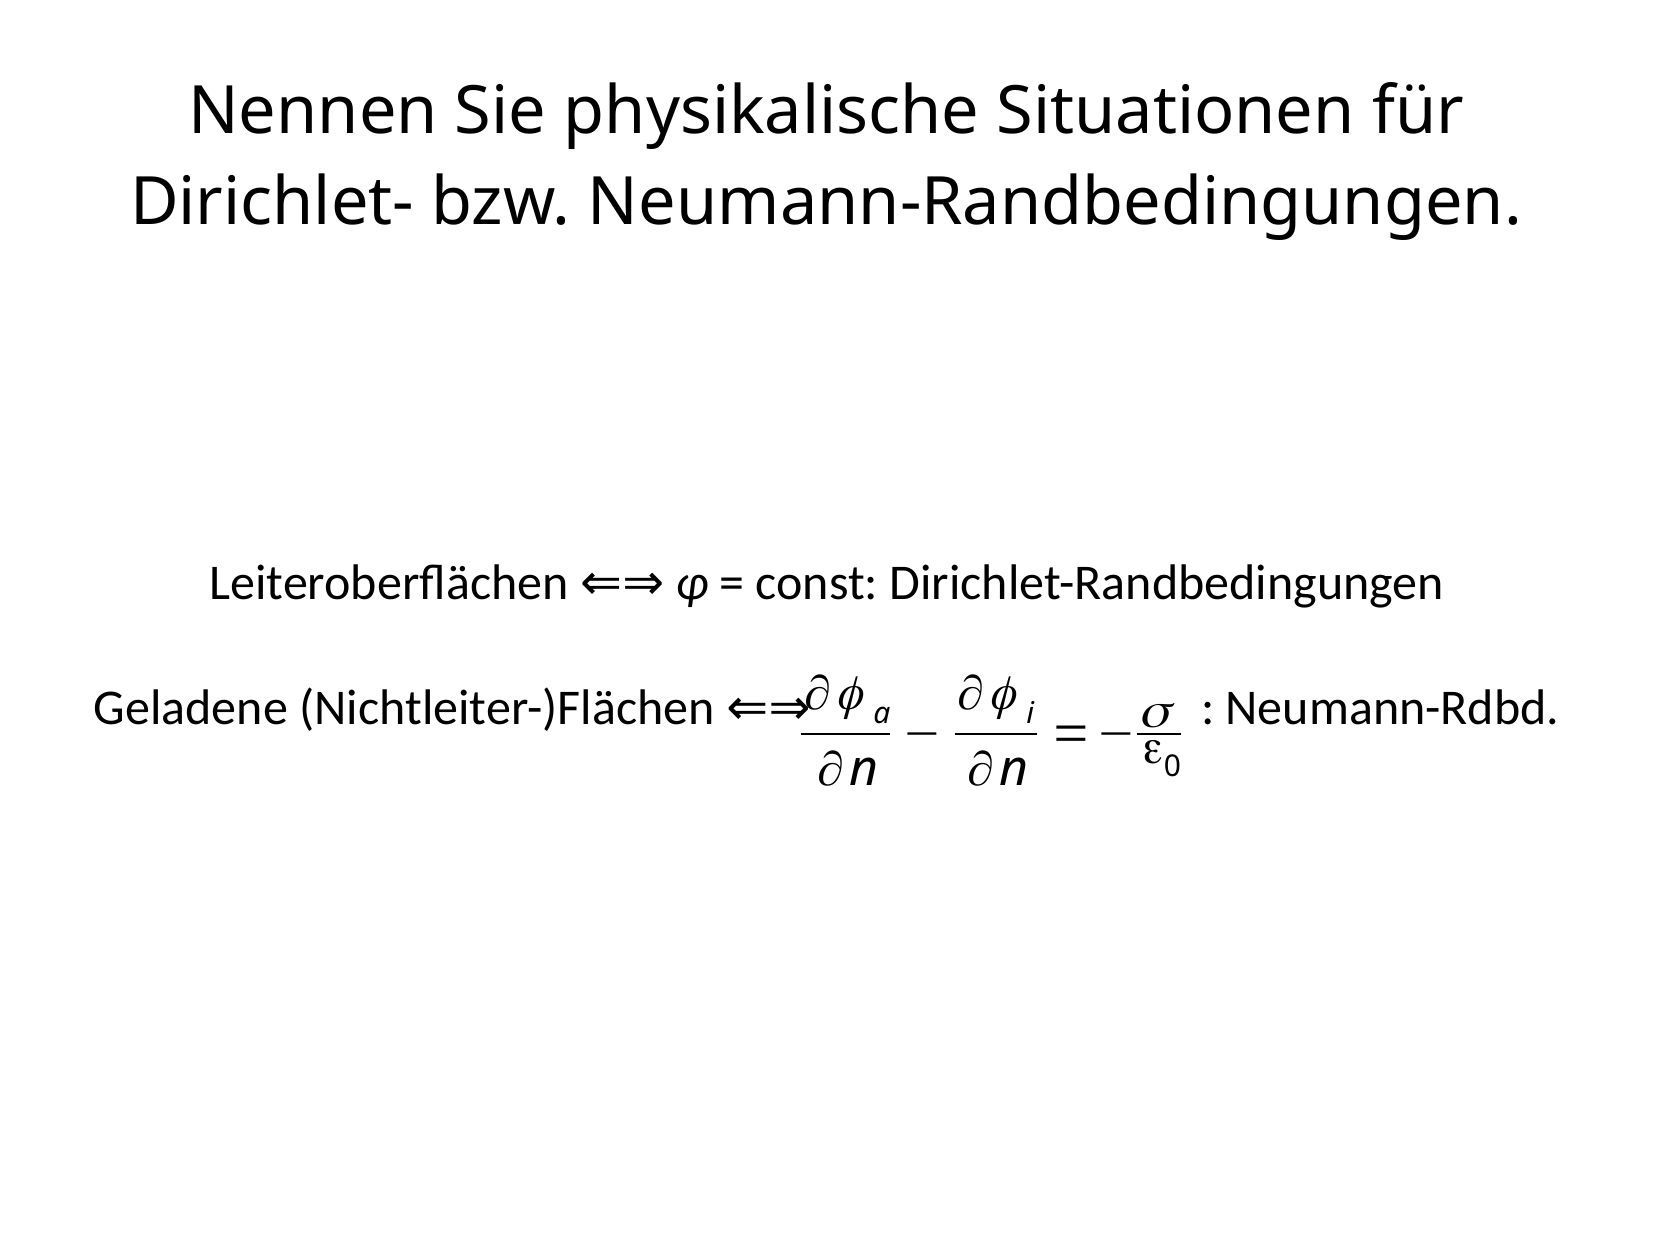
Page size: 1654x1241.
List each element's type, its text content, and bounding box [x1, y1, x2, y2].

title Nennen Sie physikalische Situationen für Dirichlet- bzw. Neumann-Randbedingungen. [82, 49, 1571, 257]
subtitle Leiteroberflächen ⇐⇒ φ = const: Dirichlet-Randbedingungen Geladene (Nichtleiter-)Flächen ⇐⇒ : Neumann-Rdbd. [82, 290, 1571, 1010]
chart [793, 671, 1191, 799]
